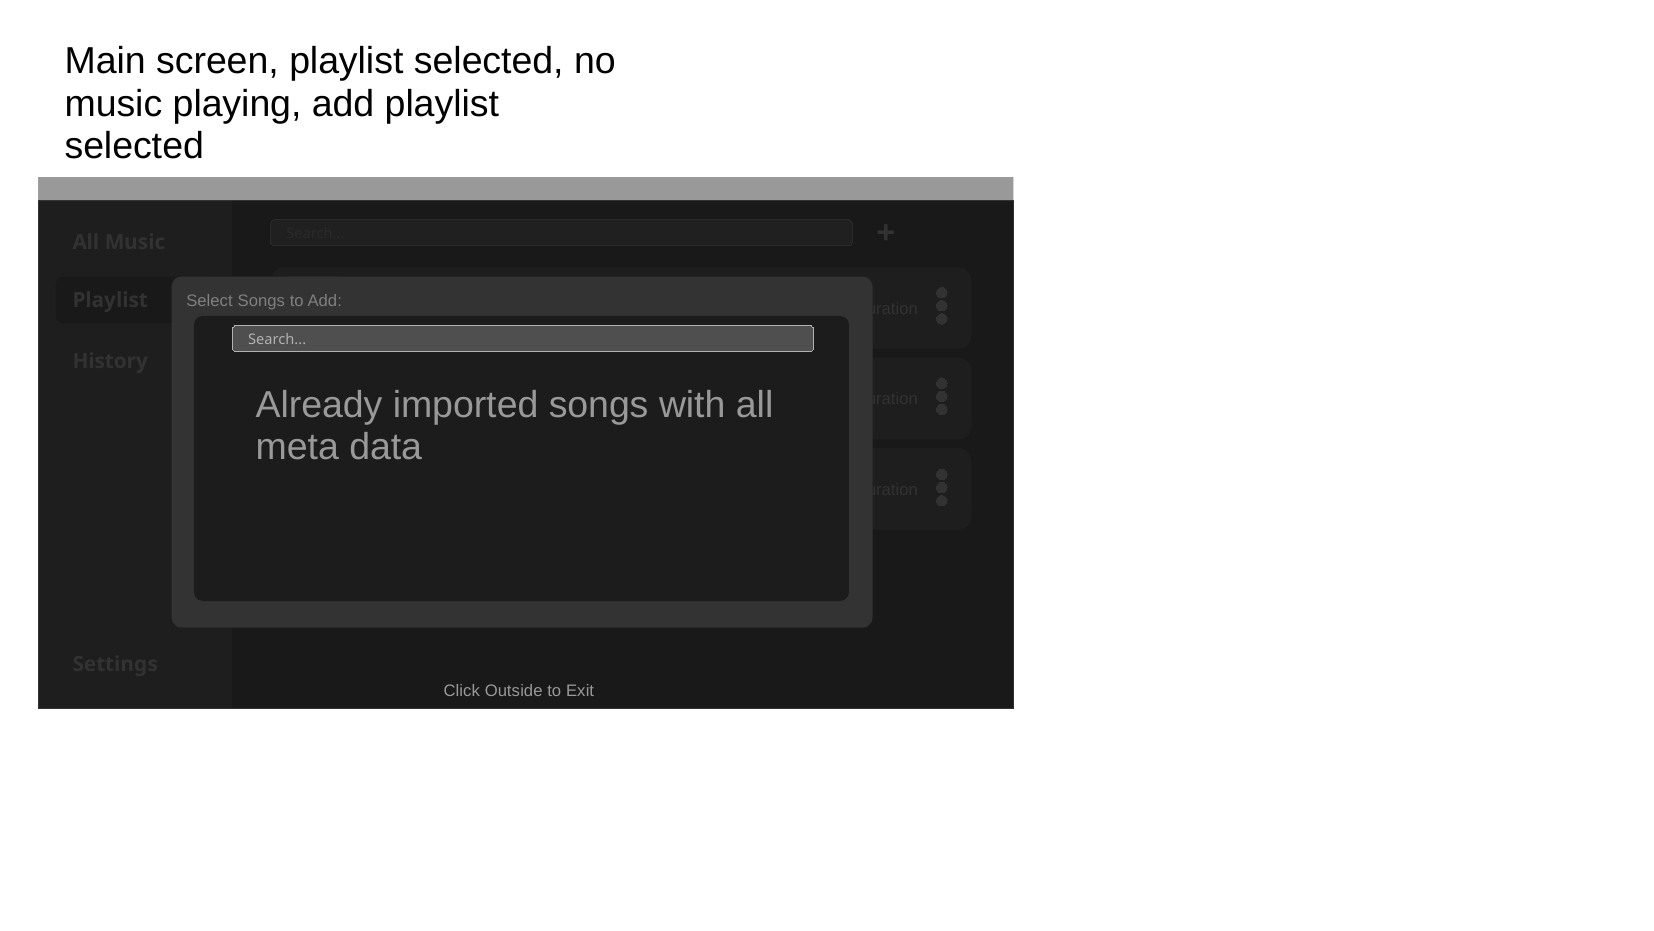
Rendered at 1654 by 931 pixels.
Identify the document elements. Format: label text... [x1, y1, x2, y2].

text_box [38, 177, 1014, 709]
text_box Search... [232, 325, 814, 352]
text_box Click Outside to Exit [344, 673, 694, 708]
text_box Main screen, playlist selected, no music playing, add playlist selected [49, 32, 631, 174]
text_box Already imported songs with all meta data [240, 376, 816, 572]
text_box Select Songs to Add: [171, 283, 785, 324]
